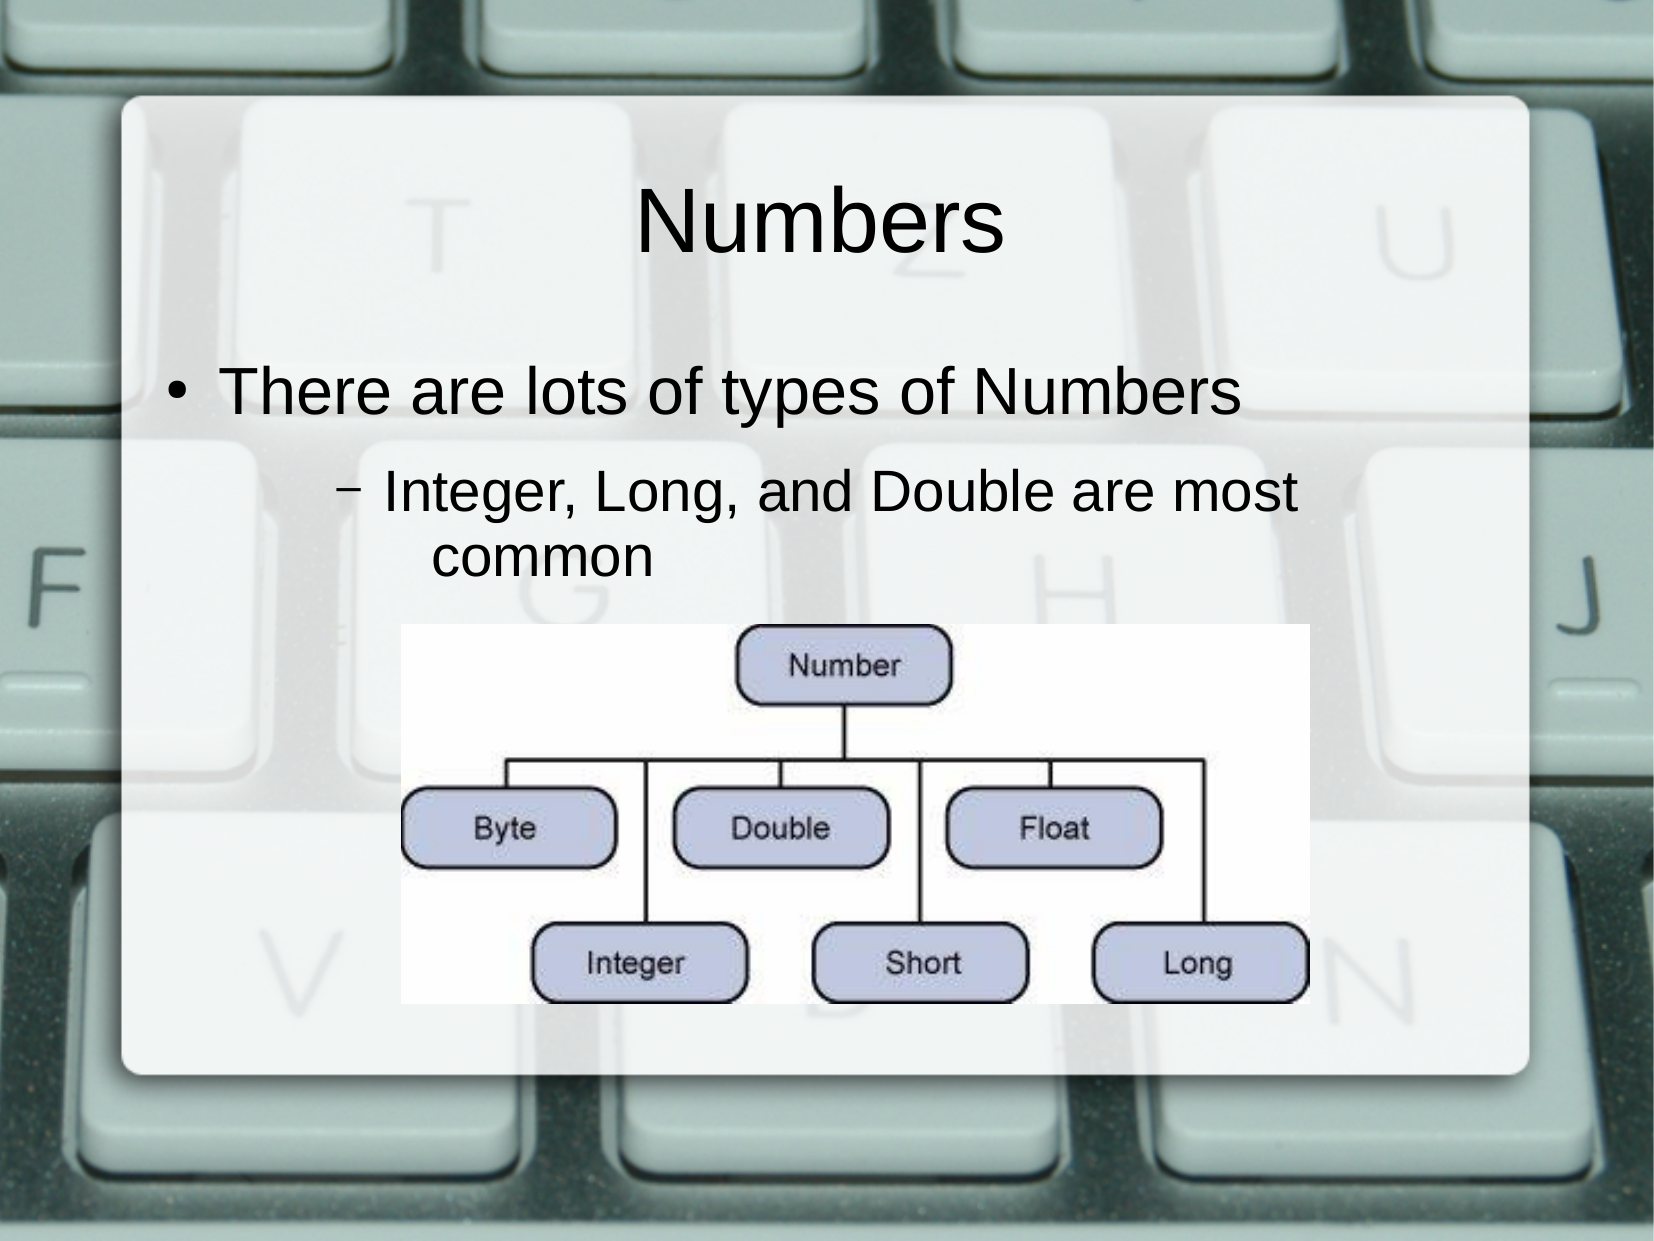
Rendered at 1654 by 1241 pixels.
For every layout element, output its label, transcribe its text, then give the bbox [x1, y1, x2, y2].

picture [0, 0, 1654, 1241]
title Numbers [135, 117, 1506, 325]
list There are lots of types of Numbers Integer, Long, and Double are most common [147, 354, 1506, 1063]
